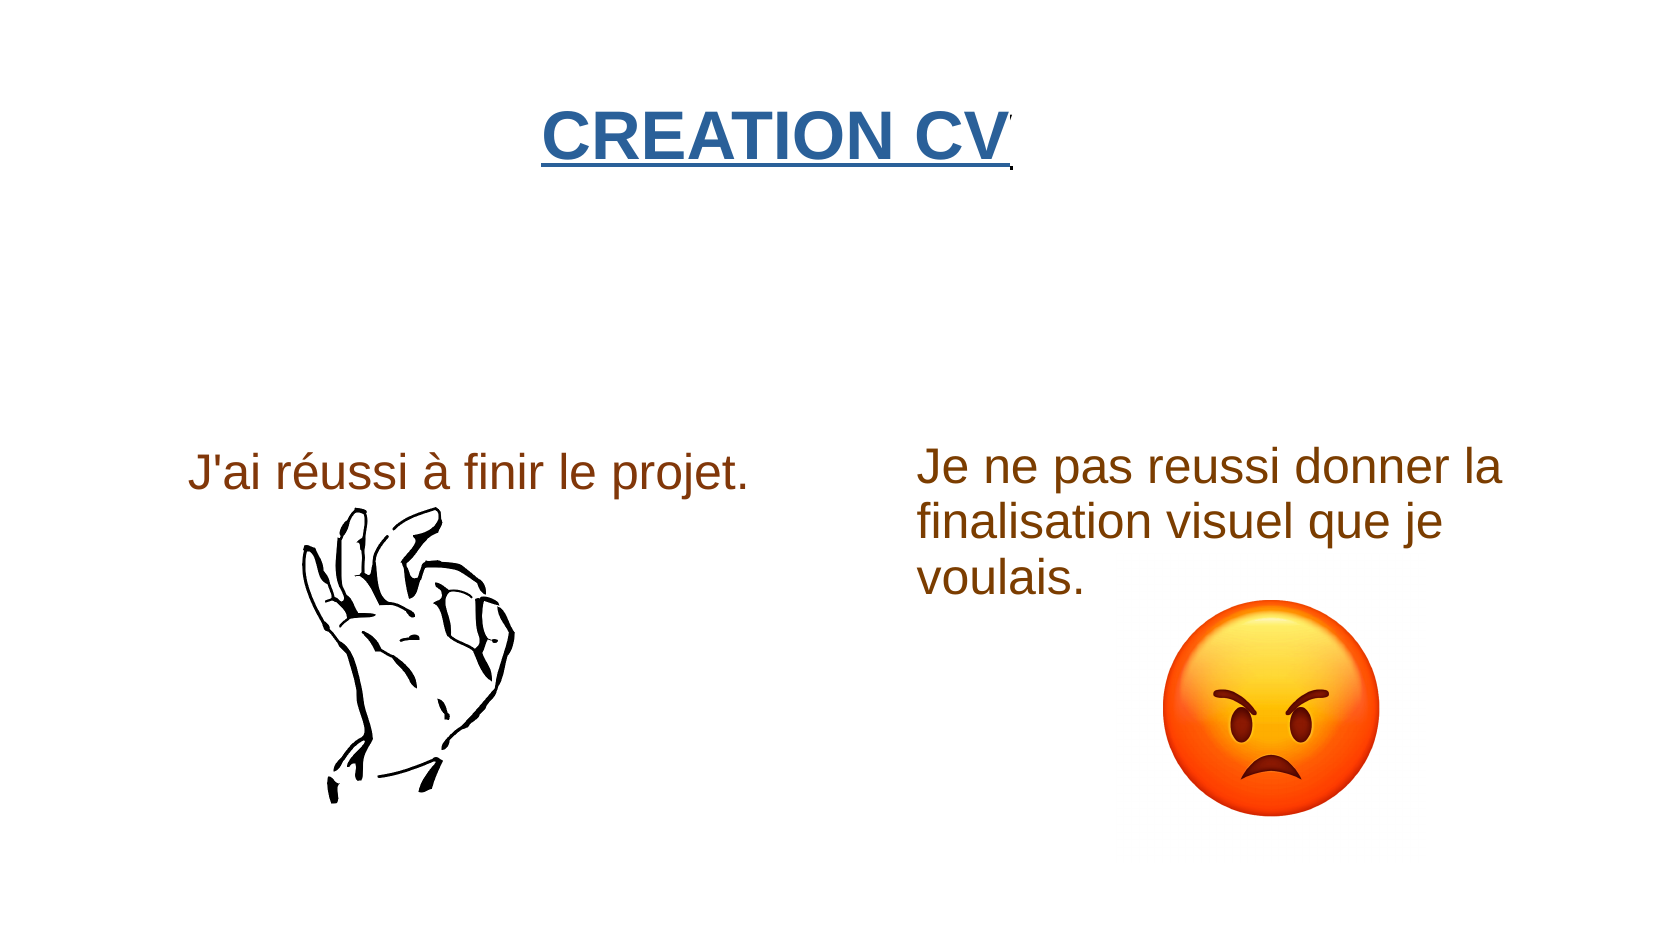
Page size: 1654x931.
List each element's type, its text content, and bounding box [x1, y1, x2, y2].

list Je ne pas reussi donner la finalisation visuel que je voulais. [845, 360, 1596, 626]
picture [262, 498, 547, 863]
list J'ai réussi à finir le projet. [59, 366, 809, 632]
picture [1116, 553, 1426, 863]
title CREATION CV [0, 47, 1477, 225]
